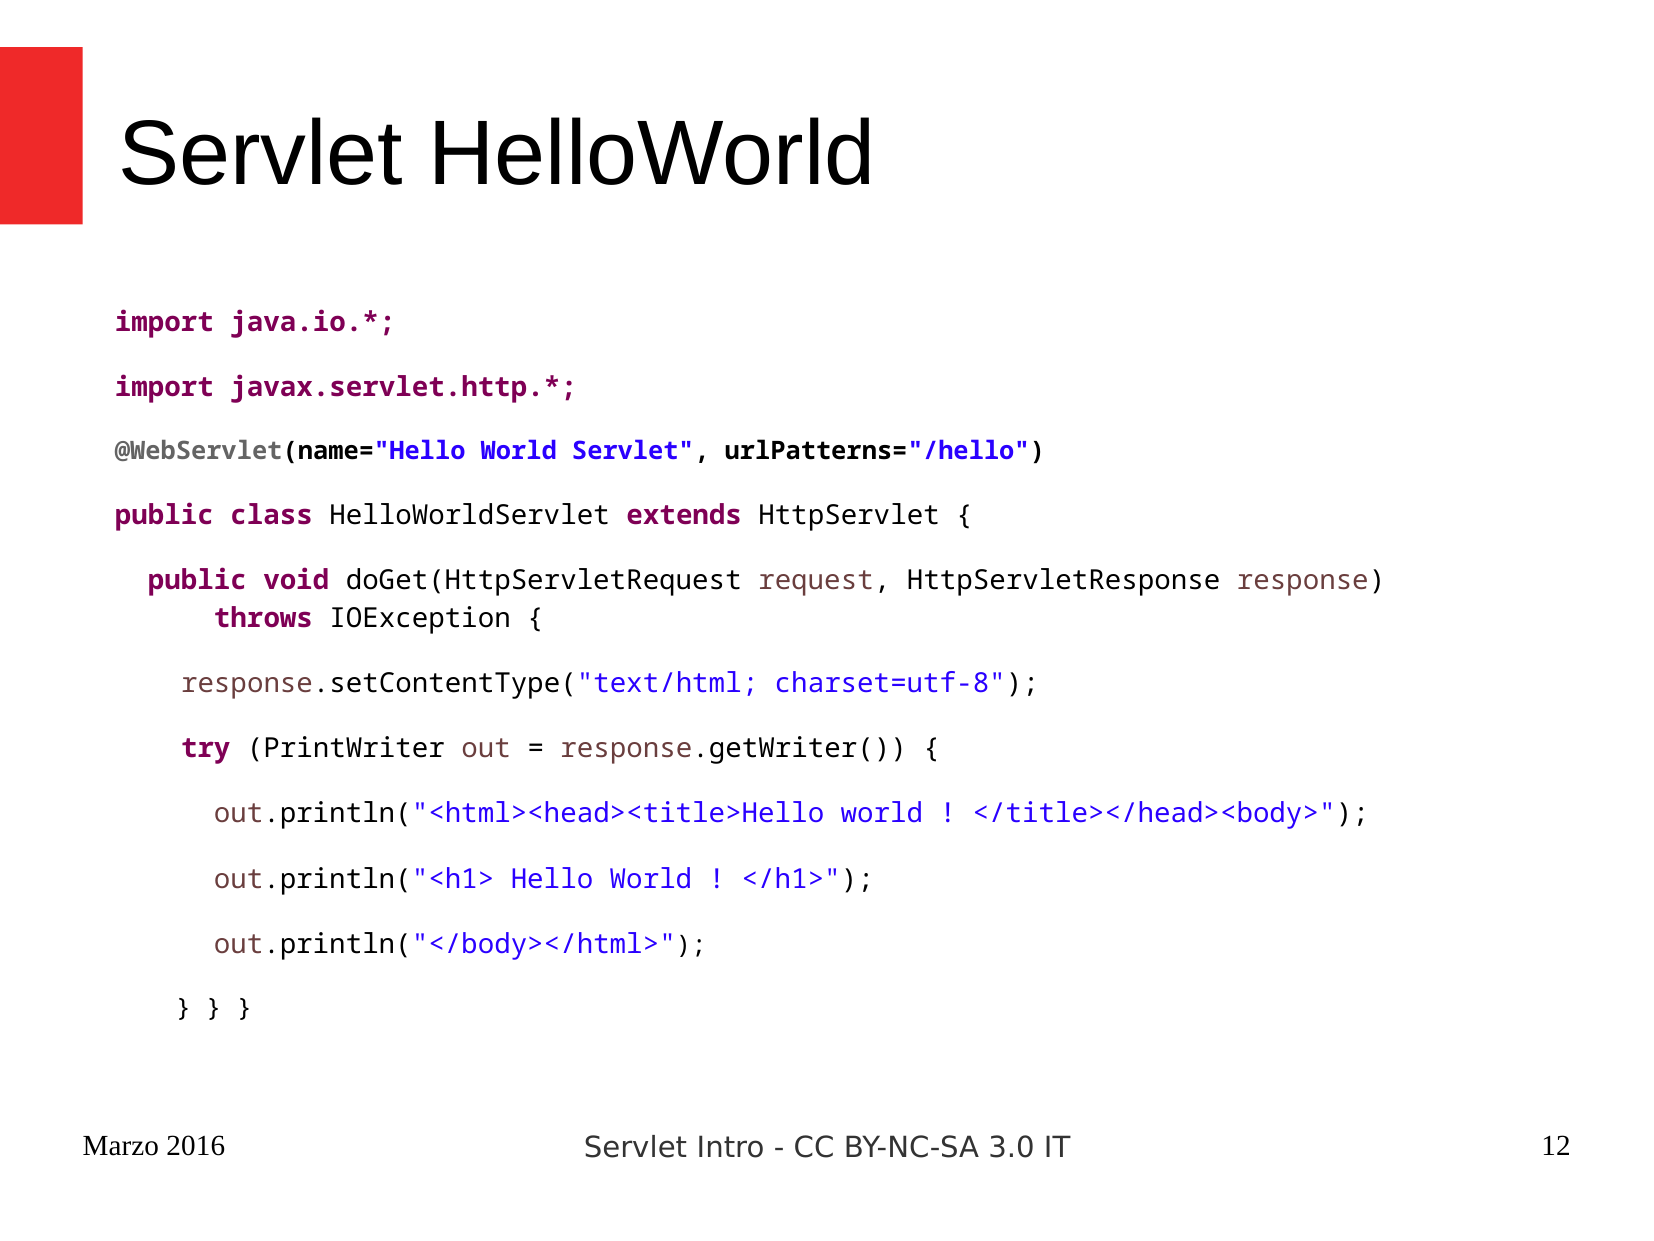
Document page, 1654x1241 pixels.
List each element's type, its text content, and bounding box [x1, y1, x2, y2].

list import java.io.*; import javax.servlet.http.*; @WebServlet(name="Hello World Servlet", urlPatterns="/hello") public class HelloWorldServlet extends HttpServlet { public void doGet(HttpServletRequest request, HttpServletResponse response) throws IOException { response.setContentType("text/html; charset=utf-8"); try (PrintWriter out = response.getWriter()) { out.println("<html><head><title>Hello world ! </title></head><body>"); out.println("<h1> Hello World ! </h1>"); out.println("</body></html>"); } } } [114, 302, 1539, 1028]
title Servlet HelloWorld [118, 49, 1607, 257]
